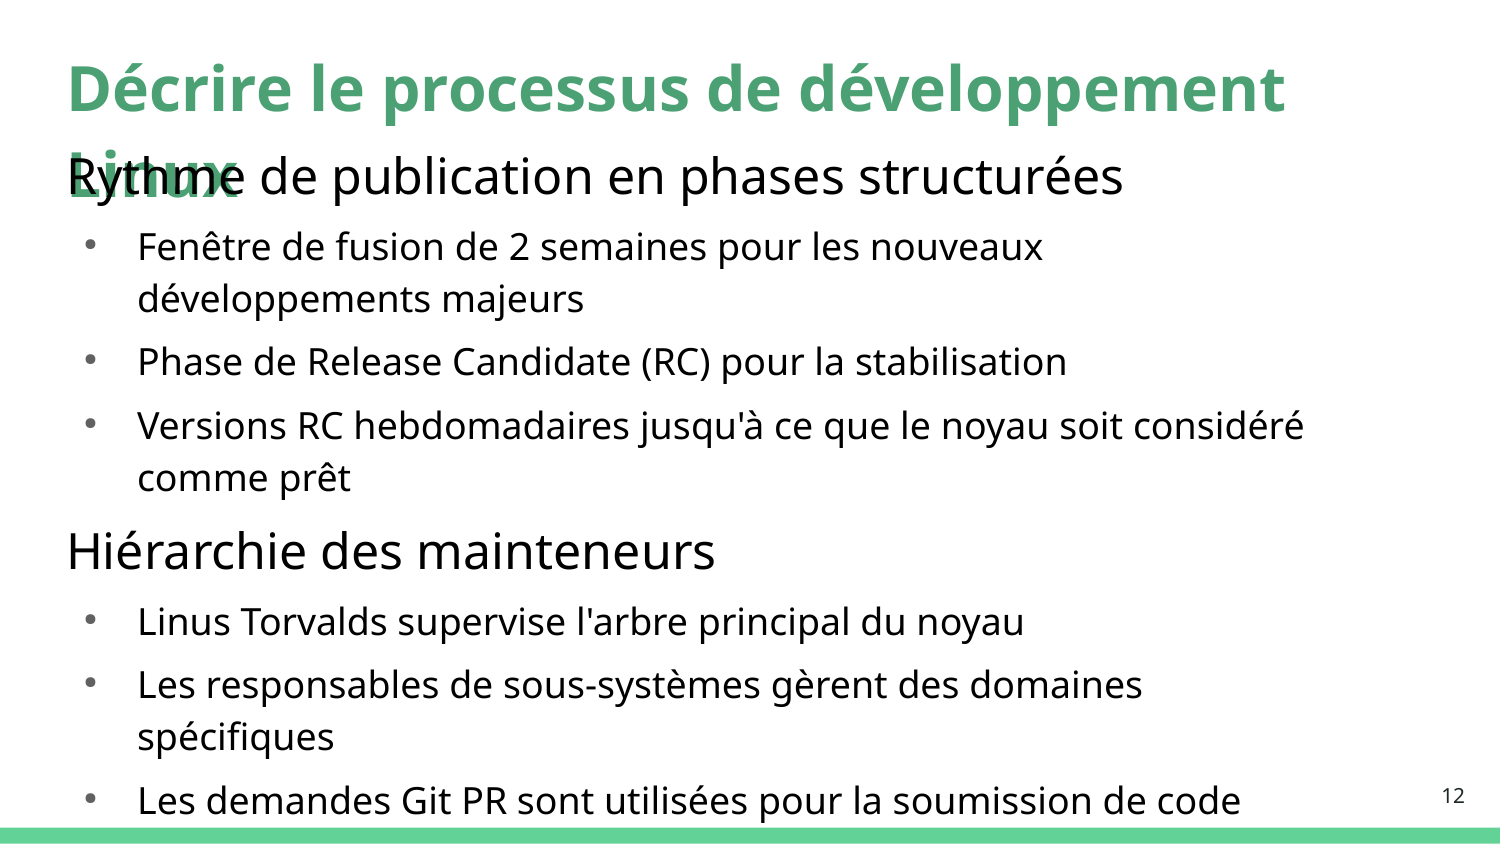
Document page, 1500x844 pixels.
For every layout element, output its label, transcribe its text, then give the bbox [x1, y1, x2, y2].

title Décrire le processus de développement Linux [51, 23, 1449, 117]
list Rythme de publication en phases structurées Fenêtre de fusion de 2 semaines pour les nouveaux développements majeurs Phase de Release Candidate (RC) pour la stabilisation Versions RC hebdomadaires jusqu'à ce que le noyau soit considéré comme prêt Hiérarchie des mainteneurs Linus Torvalds supervise l'arbre principal du noyau Les responsables de sous-systèmes gèrent des domaines spécifiques Les demandes Git PR sont utilisées pour la soumission de code [51, 120, 1359, 827]
text_box <numéro> [1389, 764, 1480, 830]
